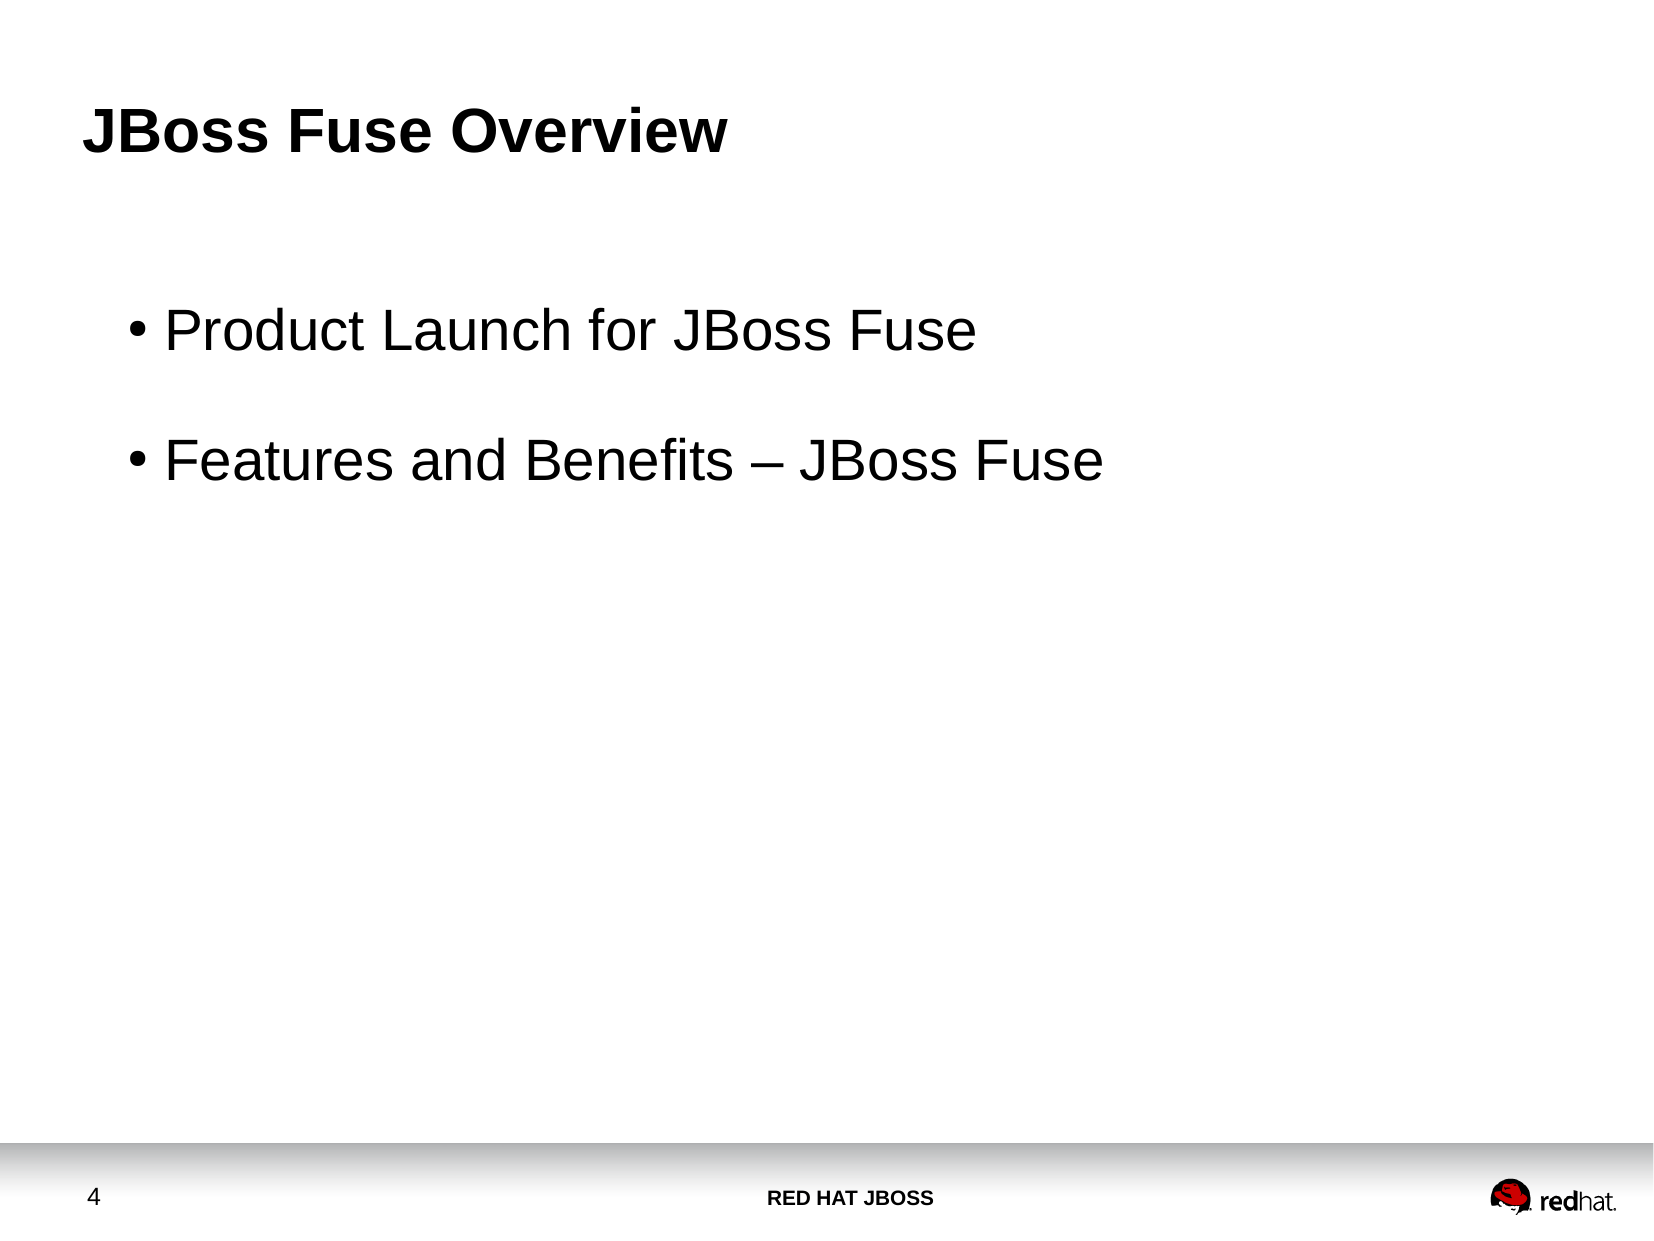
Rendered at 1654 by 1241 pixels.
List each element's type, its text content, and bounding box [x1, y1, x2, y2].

picture [0, 1143, 1654, 1241]
title JBoss Fuse Overview [82, 37, 1571, 226]
text_box Product Launch for JBoss Fuse Features and Benefits – JBoss Fuse [112, 225, 1276, 976]
